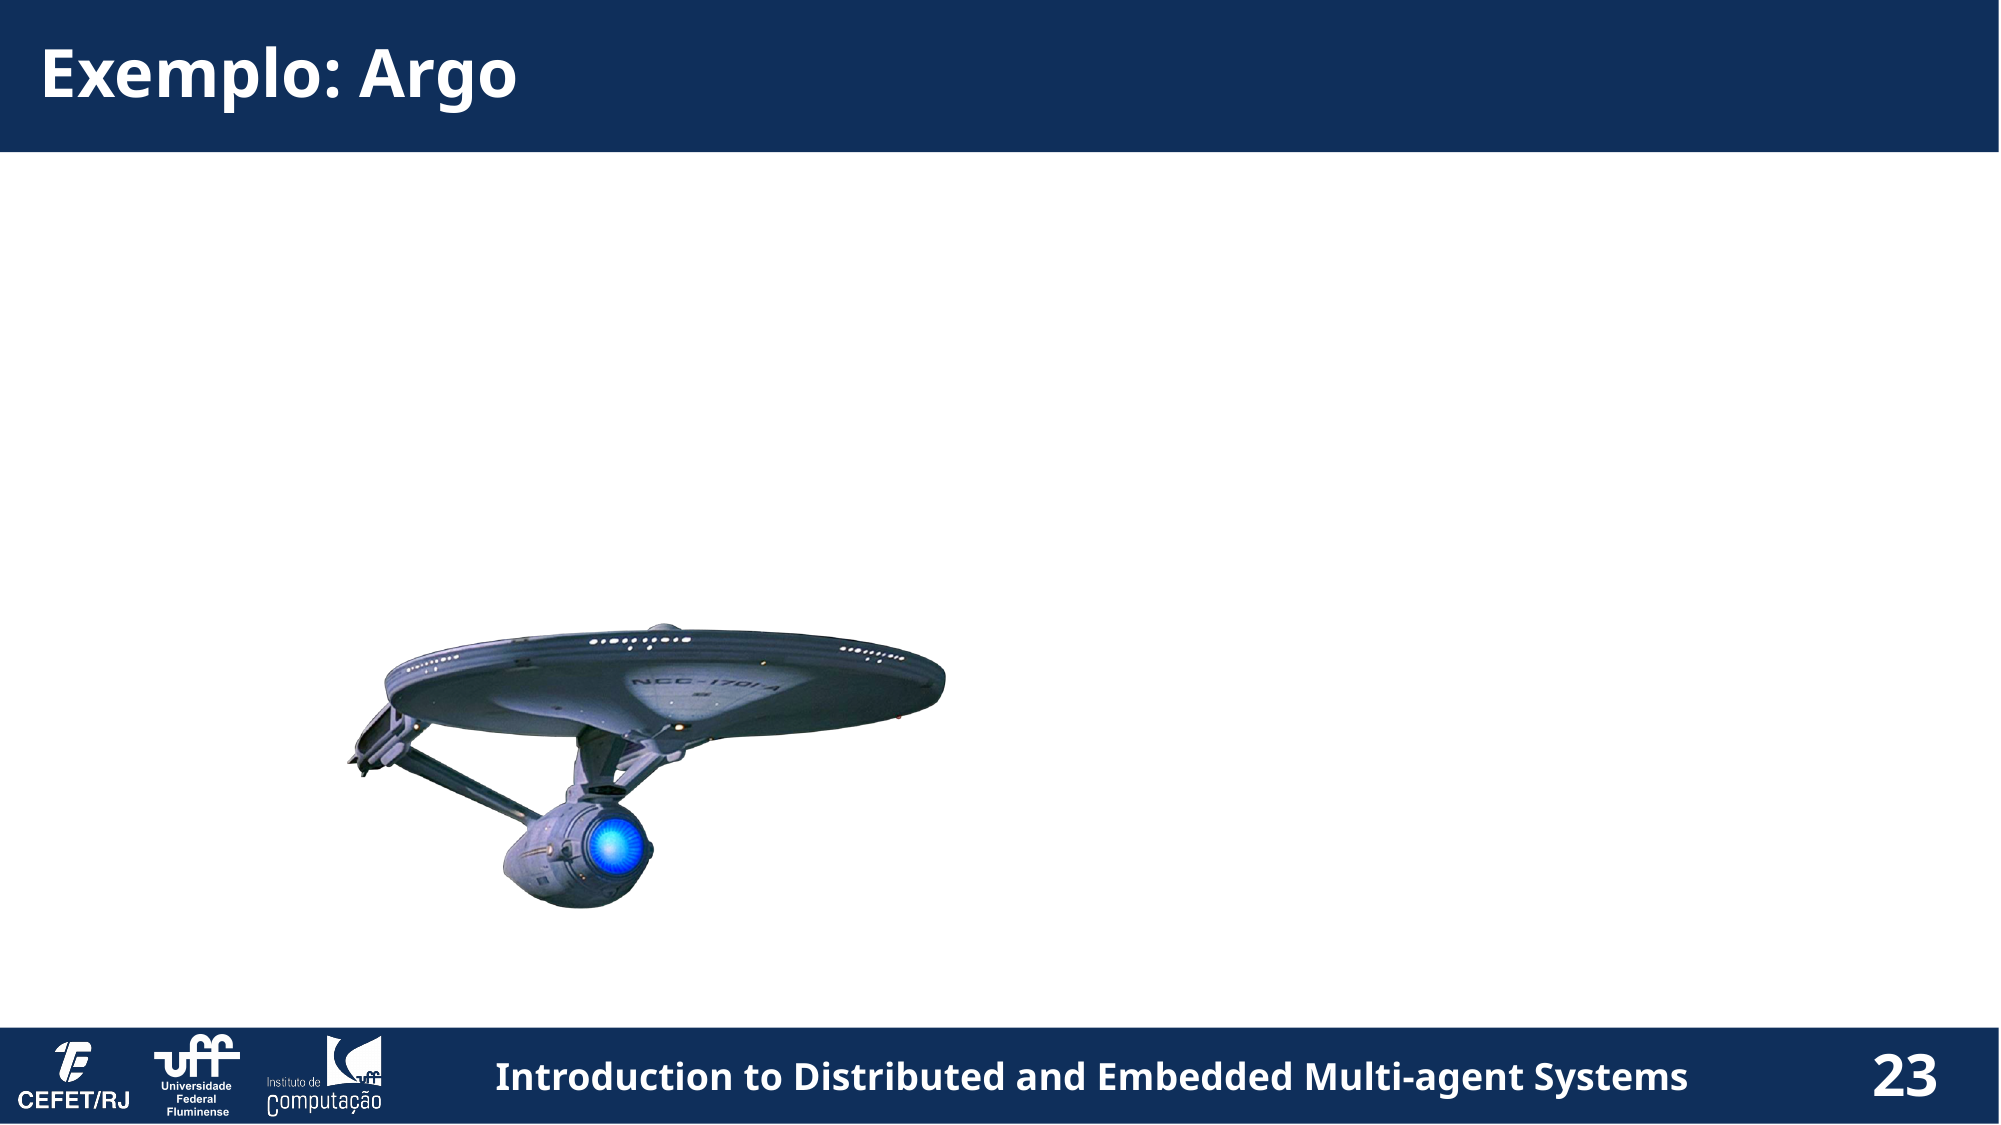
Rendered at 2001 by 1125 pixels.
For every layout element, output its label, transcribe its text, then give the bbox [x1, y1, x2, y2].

picture [265, 1033, 383, 1117]
picture [346, 622, 946, 909]
text_box Exemplo: Argo [25, 23, 1999, 119]
picture [153, 1033, 241, 1121]
picture [18, 1021, 129, 1125]
